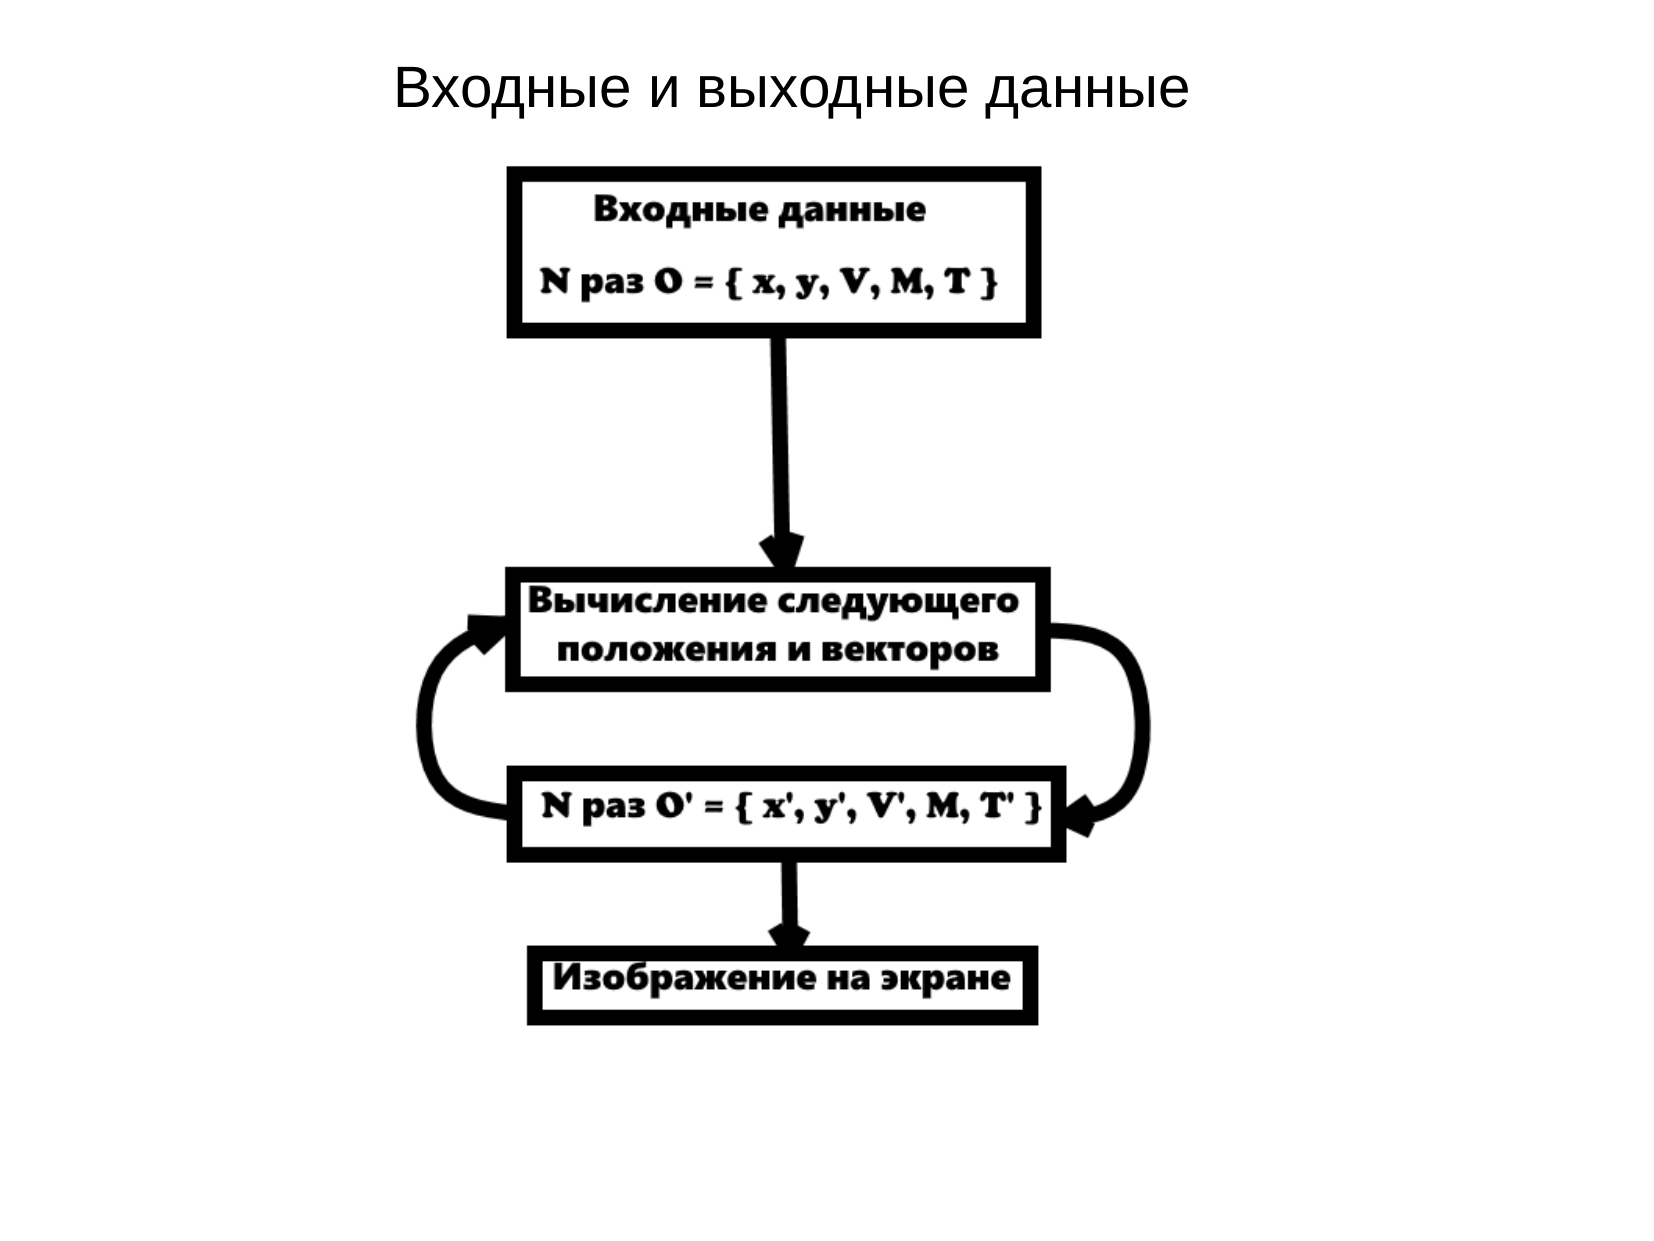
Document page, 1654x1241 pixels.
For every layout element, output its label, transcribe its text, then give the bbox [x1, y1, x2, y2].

picture [177, 154, 1428, 1093]
text_box Входные и выходные данные [354, 47, 1231, 148]
